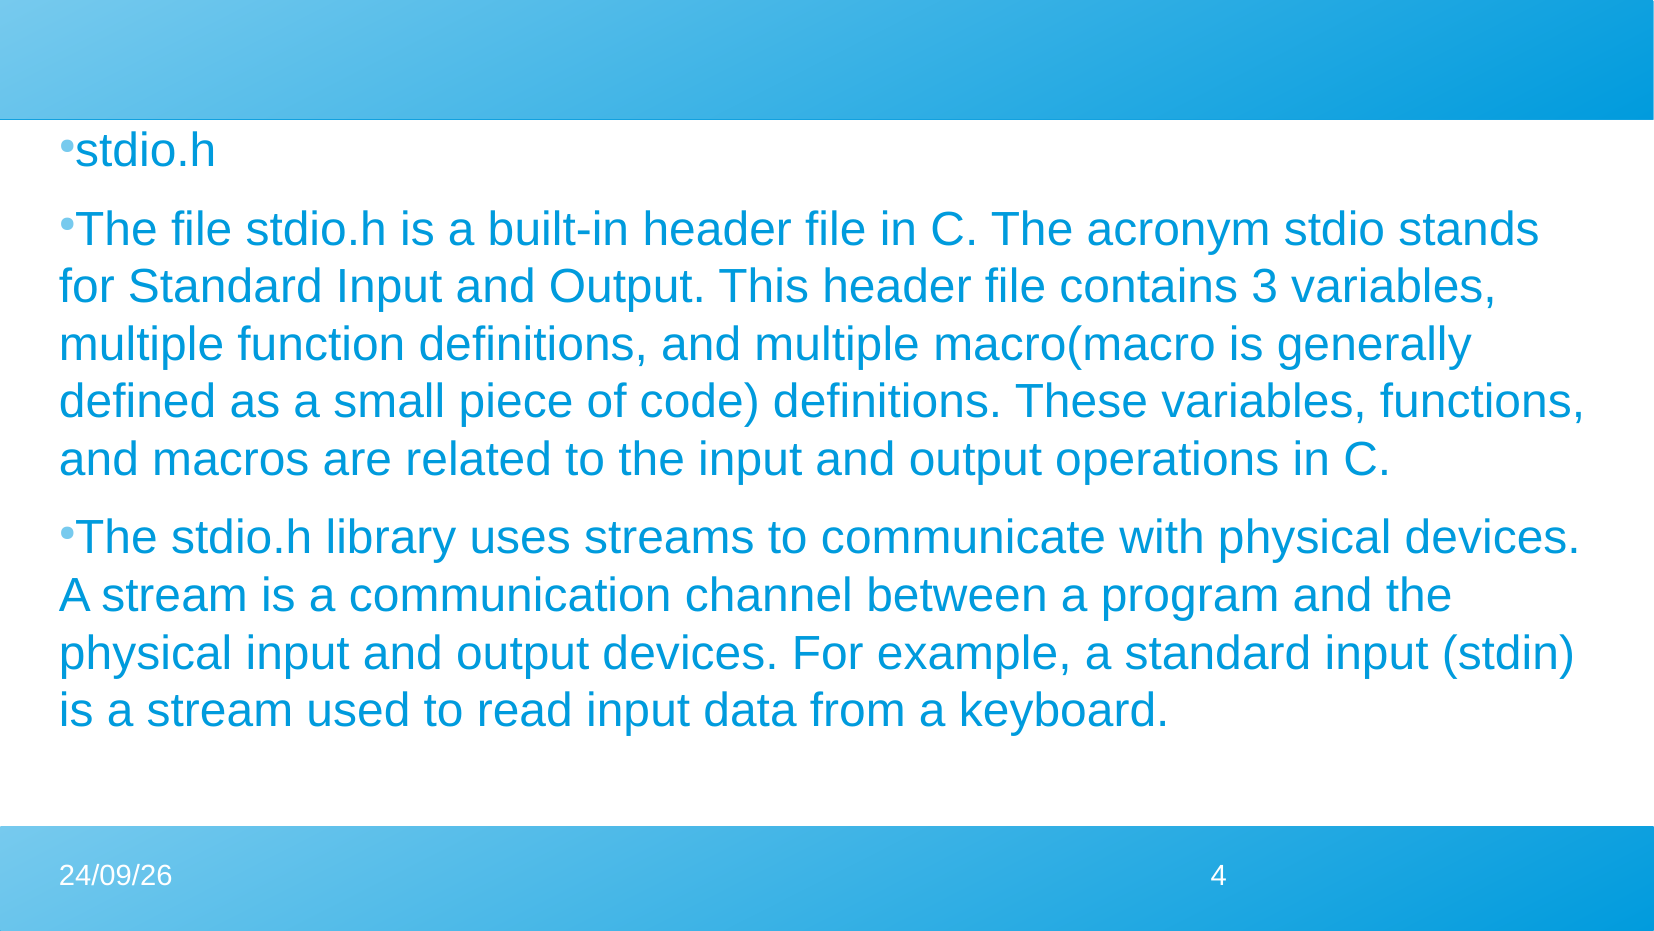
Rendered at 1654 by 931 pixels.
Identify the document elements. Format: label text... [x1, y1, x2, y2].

list stdio.h The file stdio.h is a built-in header file in C. The acronym stdio stands for Standard Input and Output. This header file contains 3 variables, multiple function definitions, and multiple macro(macro is generally defined as a small piece of code) definitions. These variables, functions, and macros are related to the input and output operations in C. The stdio.h library uses streams to communicate with physical devices. A stream is a communication channel between a program and the physical input and output devices. For example, a standard input (stdin) is a stream used to read input data from a keyboard. [59, 118, 1595, 768]
text_box [1210, 856, 1595, 916]
text_box 21-08-2023 [59, 856, 443, 916]
